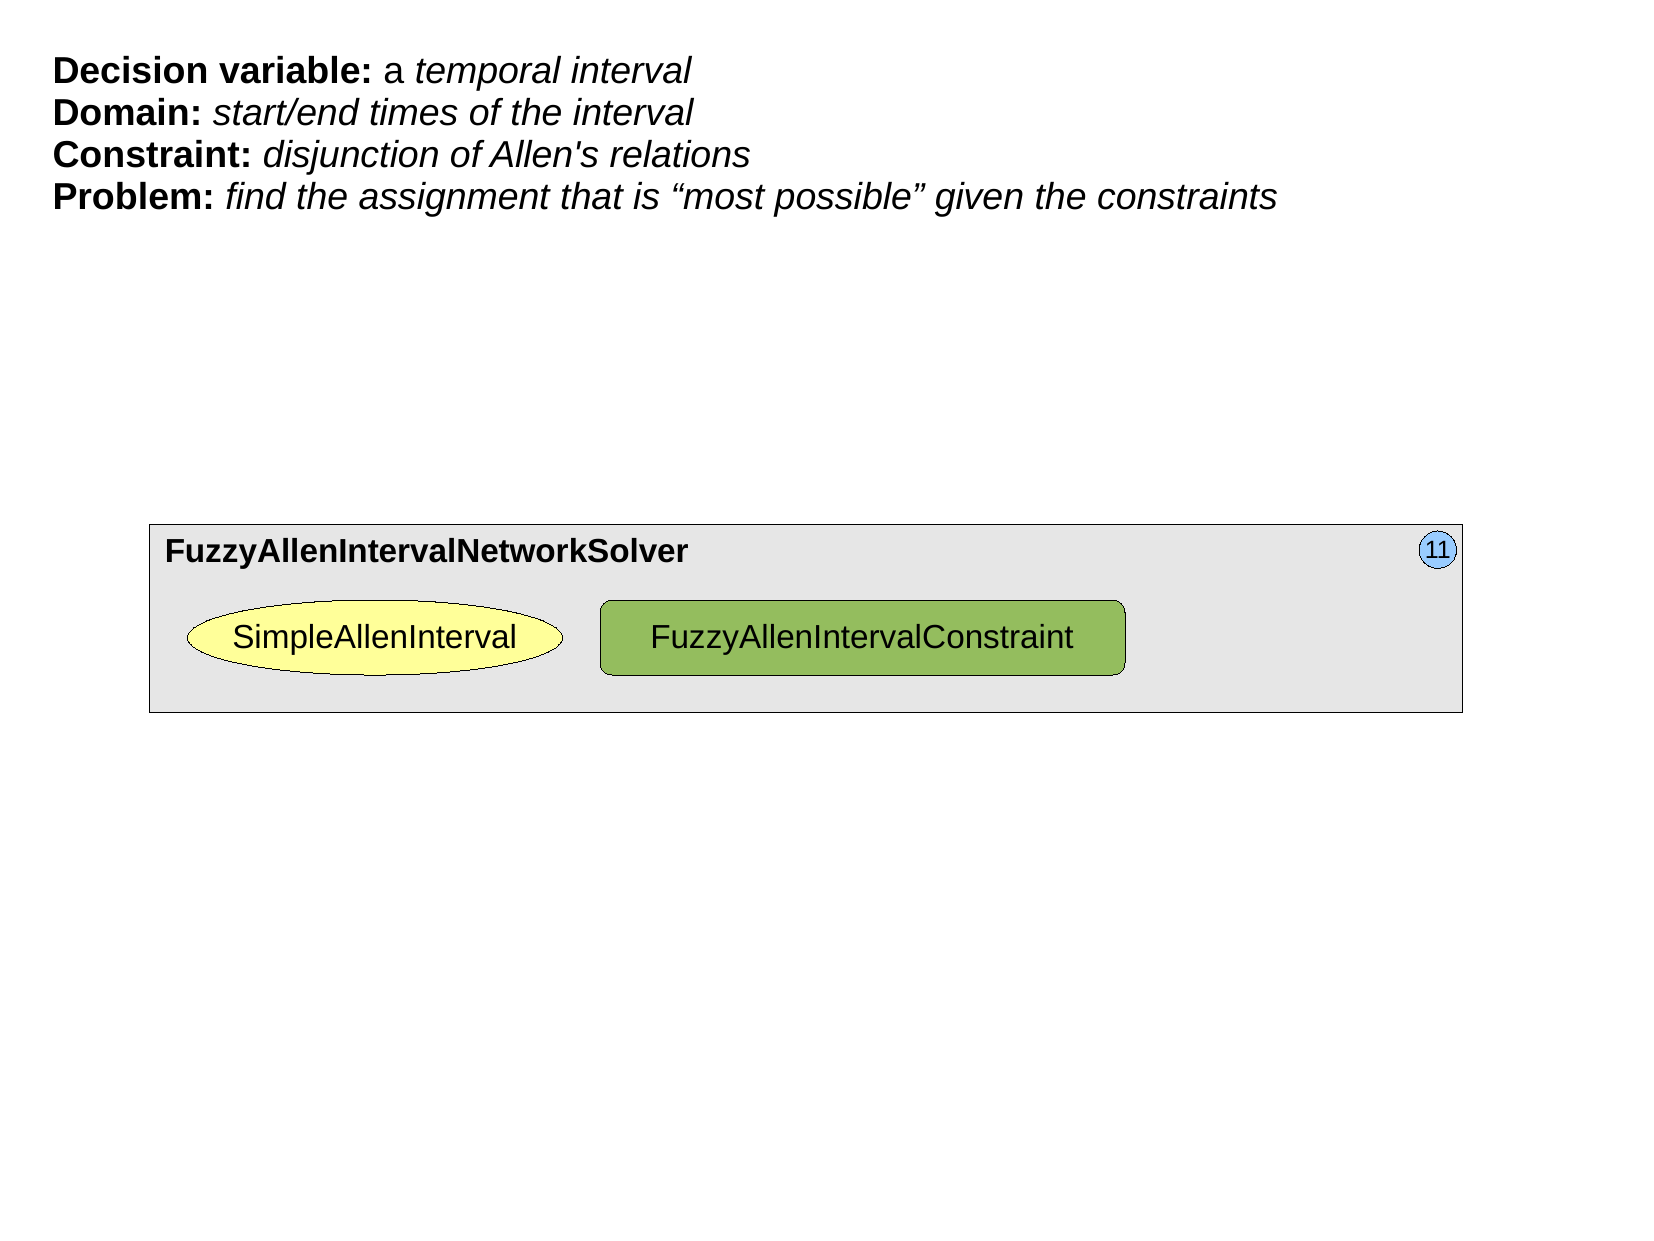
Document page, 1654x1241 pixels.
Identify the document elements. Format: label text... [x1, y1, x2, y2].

text_box 11 [1419, 530, 1457, 569]
text_box SimpleAllenInterval [187, 600, 563, 676]
text_box Decision variable: a temporal interval Domain: start/end times of the interval Constraint: disjunction of Allen's relations Problem: find the assignment that is “most possible” given the constraints [37, 42, 1350, 226]
text_box FuzzyAllenIntervalConstraint [600, 600, 1126, 676]
text_box FuzzyAllenIntervalNetworkSolver [149, 524, 1463, 713]
